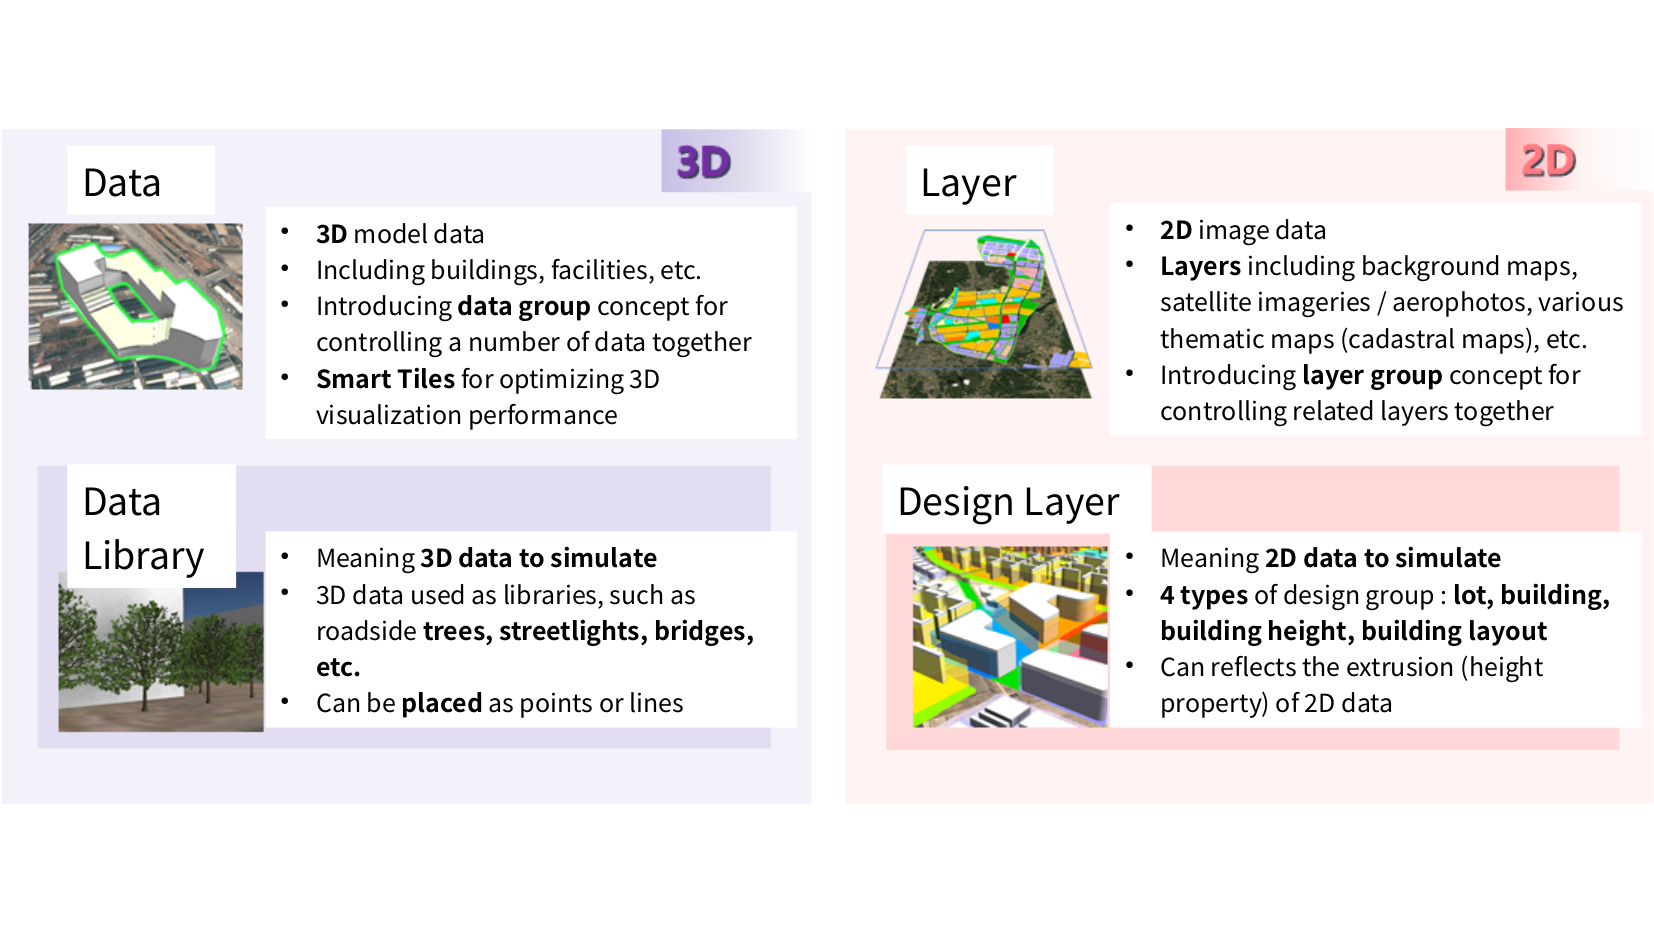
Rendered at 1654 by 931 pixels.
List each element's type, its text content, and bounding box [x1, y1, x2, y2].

text_box 2D image data Layers including background maps, satellite imageries / aerophotos, various thematic maps (cadastral maps), etc. Introducing layer group concept for controlling related layers together [1110, 202, 1642, 436]
text_box Layer [905, 145, 1054, 215]
text_box Design Layer [882, 464, 1152, 534]
picture [2, 128, 1654, 804]
text_box Data [67, 145, 215, 215]
text_box Data Library [67, 464, 237, 588]
text_box Meaning 3D data to simulate 3D data used as libraries, such as roadside trees, streetlights, bridges, etc. Can be placed as points or lines [265, 531, 798, 728]
text_box 3D model data Including buildings, facilities, etc. Introducing data group concept for controlling a number of data together Smart Tiles for optimizing 3D visualization performance [265, 206, 798, 440]
text_box Meaning 2D data to simulate 4 types of design group : lot, building, building height, building layout Can reflects the extrusion (height property) of 2D data [1110, 531, 1642, 728]
